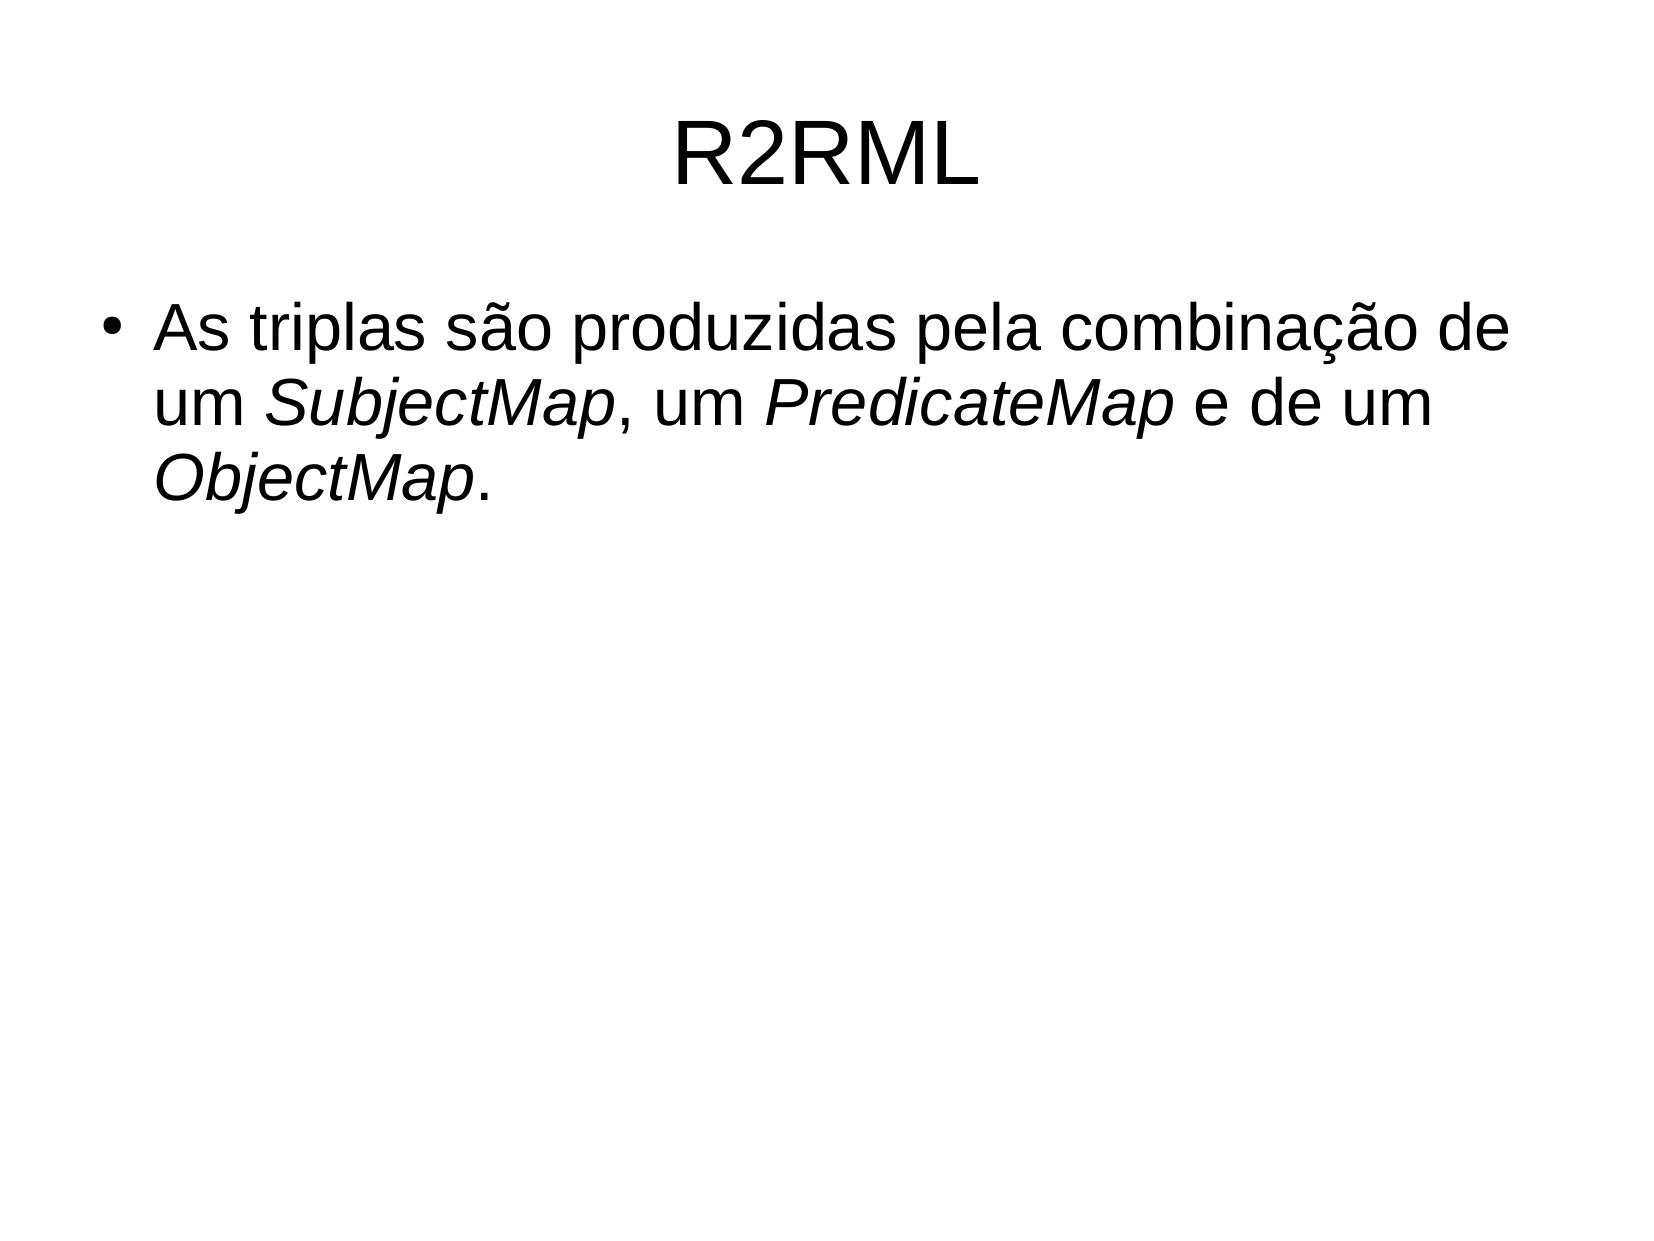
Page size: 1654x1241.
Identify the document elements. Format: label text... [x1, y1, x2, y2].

title R2RML [82, 49, 1571, 257]
list As triplas são produzidas pela combinação de um SubjectMap, um PredicateMap e de um ObjectMap. [82, 290, 1571, 681]
